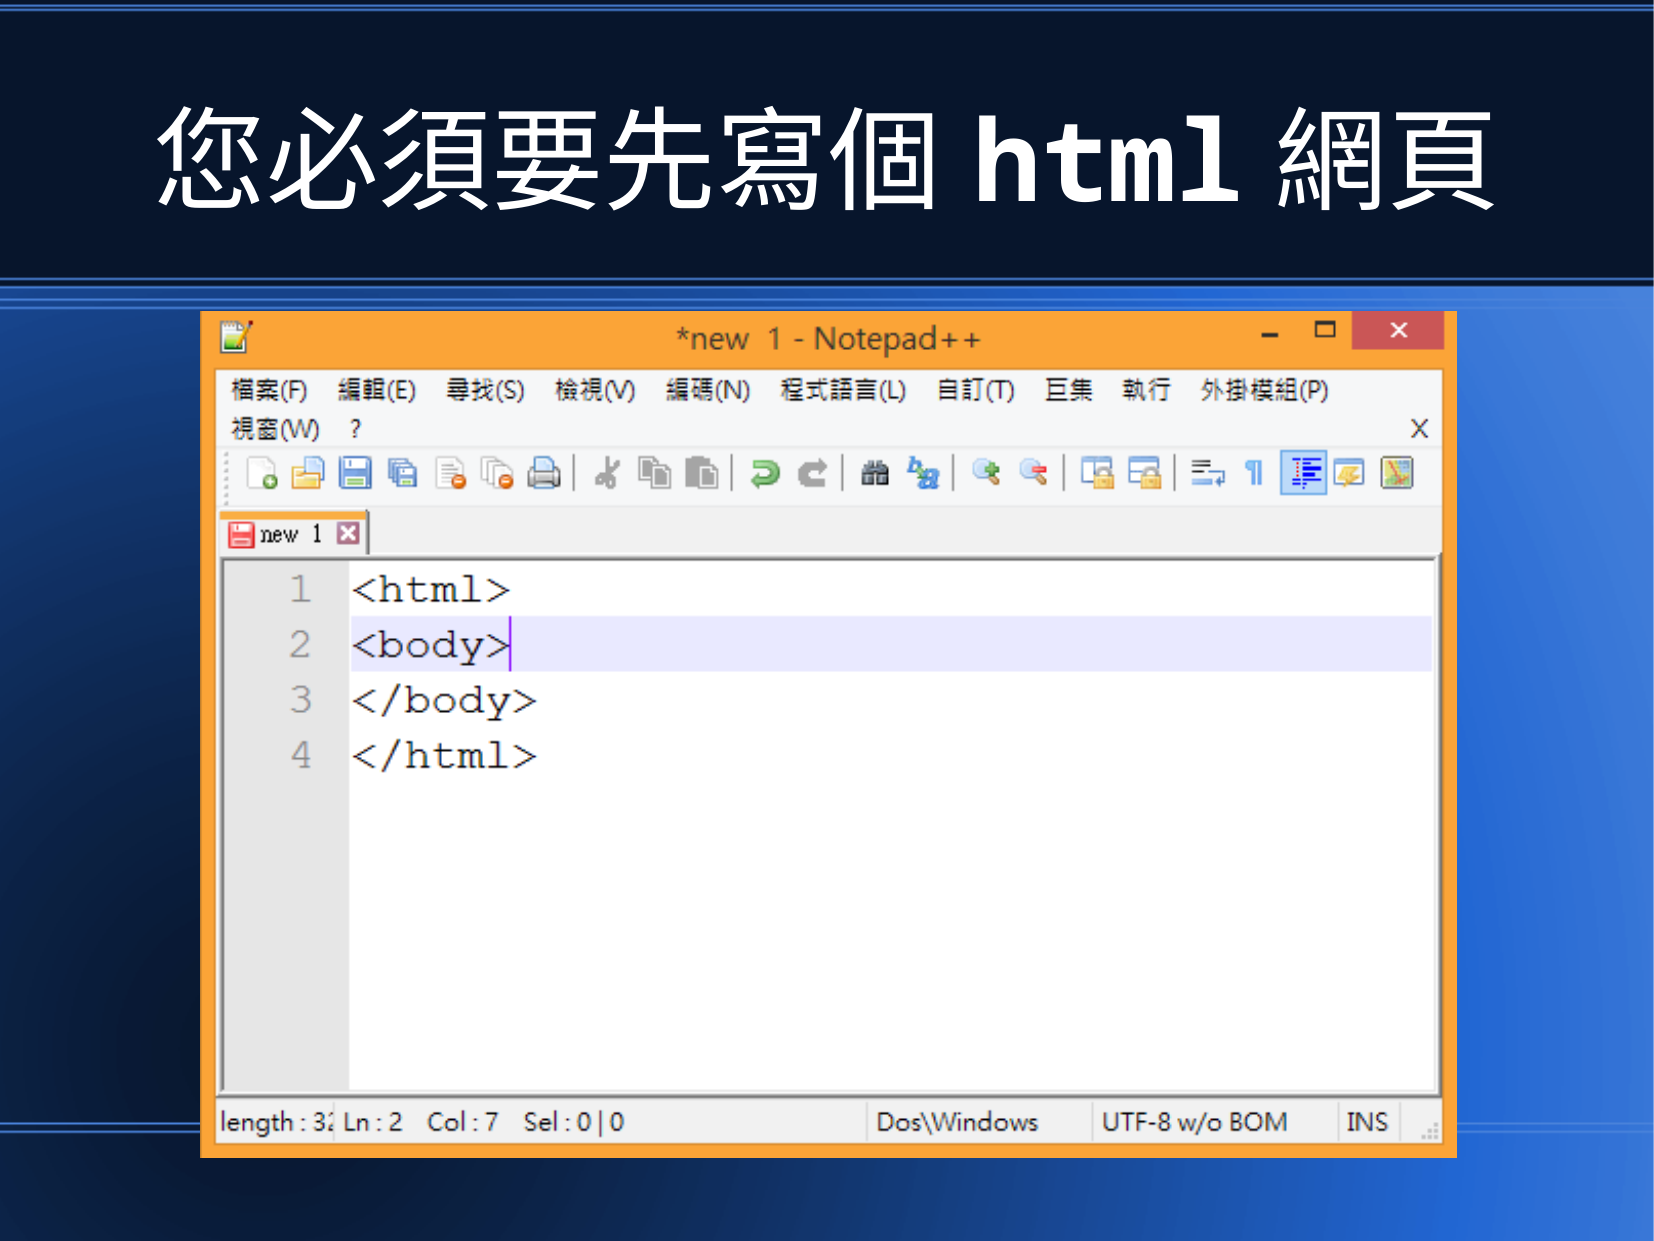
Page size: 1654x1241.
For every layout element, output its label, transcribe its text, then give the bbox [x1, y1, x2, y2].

title 您必須要先寫個html網頁 [82, 49, 1571, 257]
picture [0, 0, 1654, 1241]
